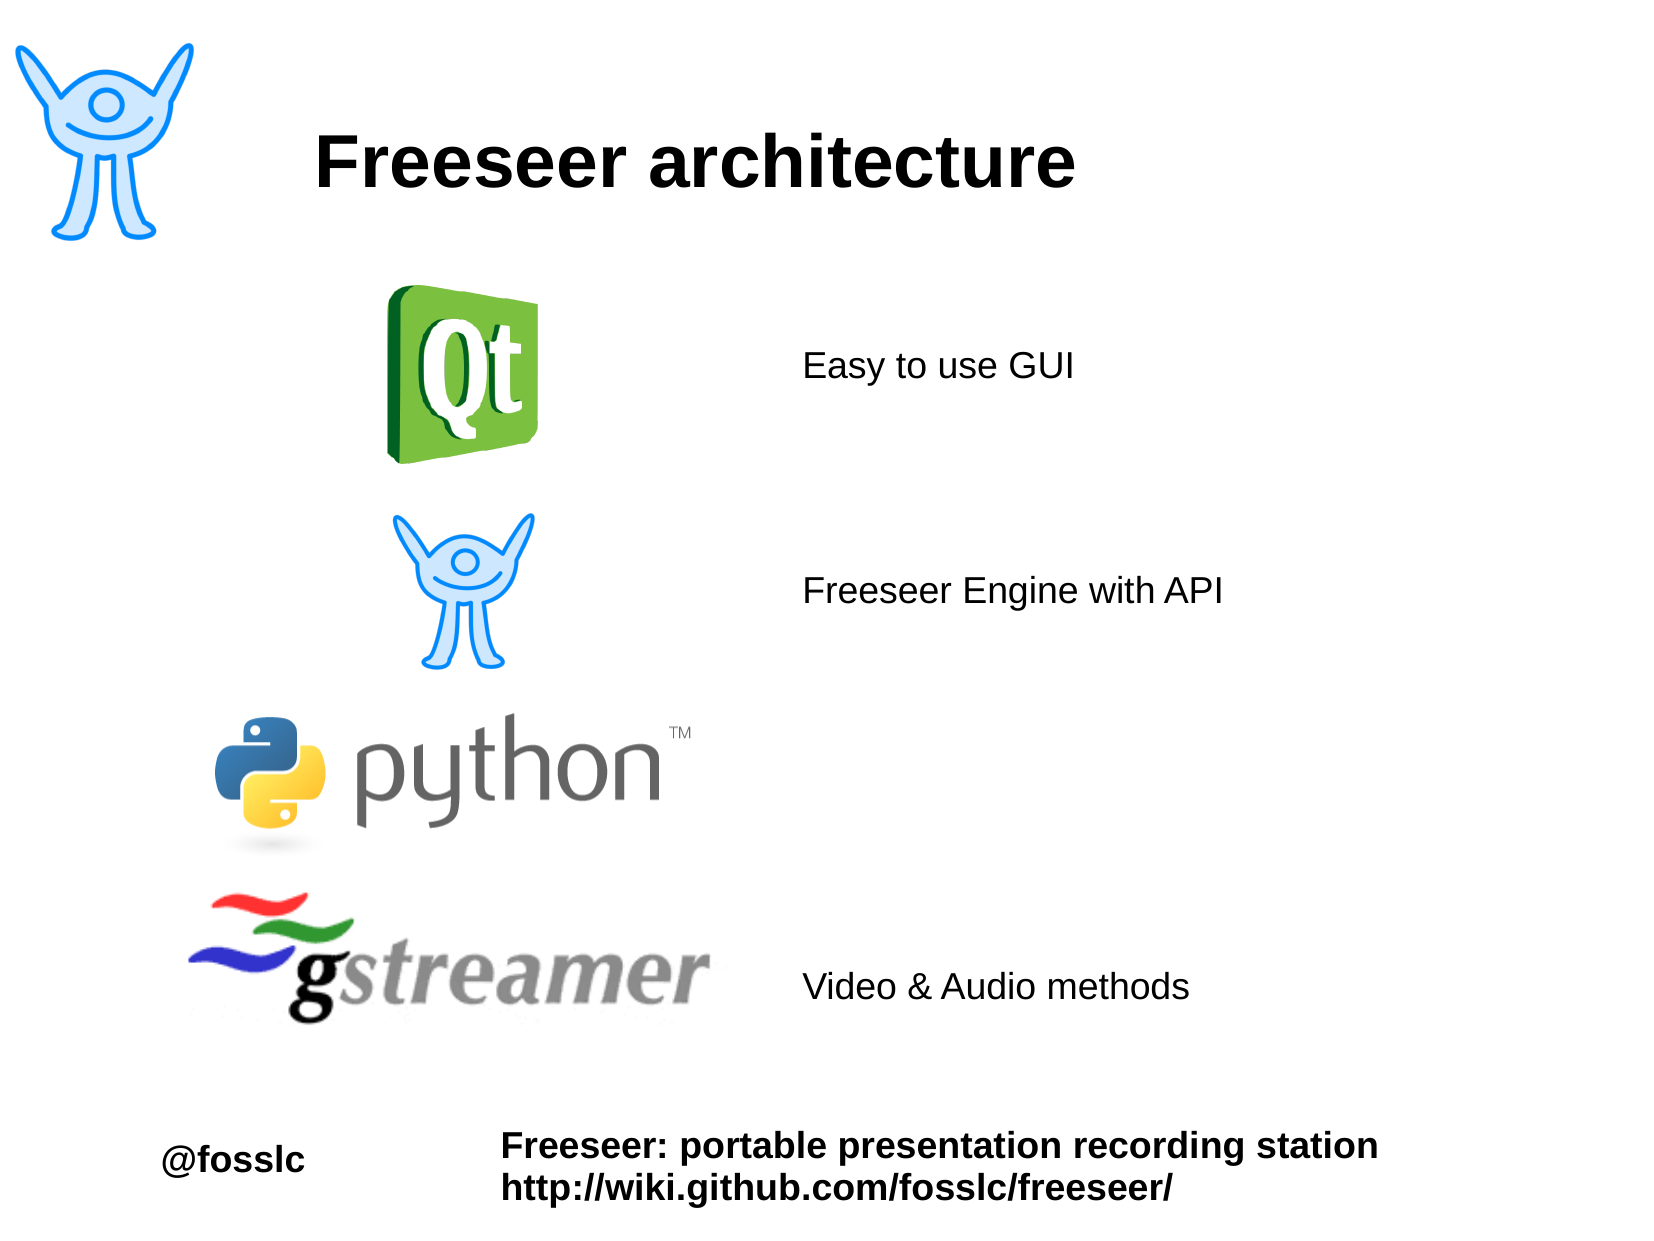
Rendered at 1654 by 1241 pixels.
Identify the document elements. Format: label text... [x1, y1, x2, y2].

picture [136, 499, 738, 1027]
text_box Freeseer architecture [300, 112, 1501, 212]
text_box Video & Audio methods [787, 958, 1276, 1015]
text_box Easy to use GUI [787, 337, 1501, 395]
picture [8, 25, 198, 293]
picture [387, 285, 538, 464]
text_box Freeseer Engine with API [787, 562, 1276, 620]
